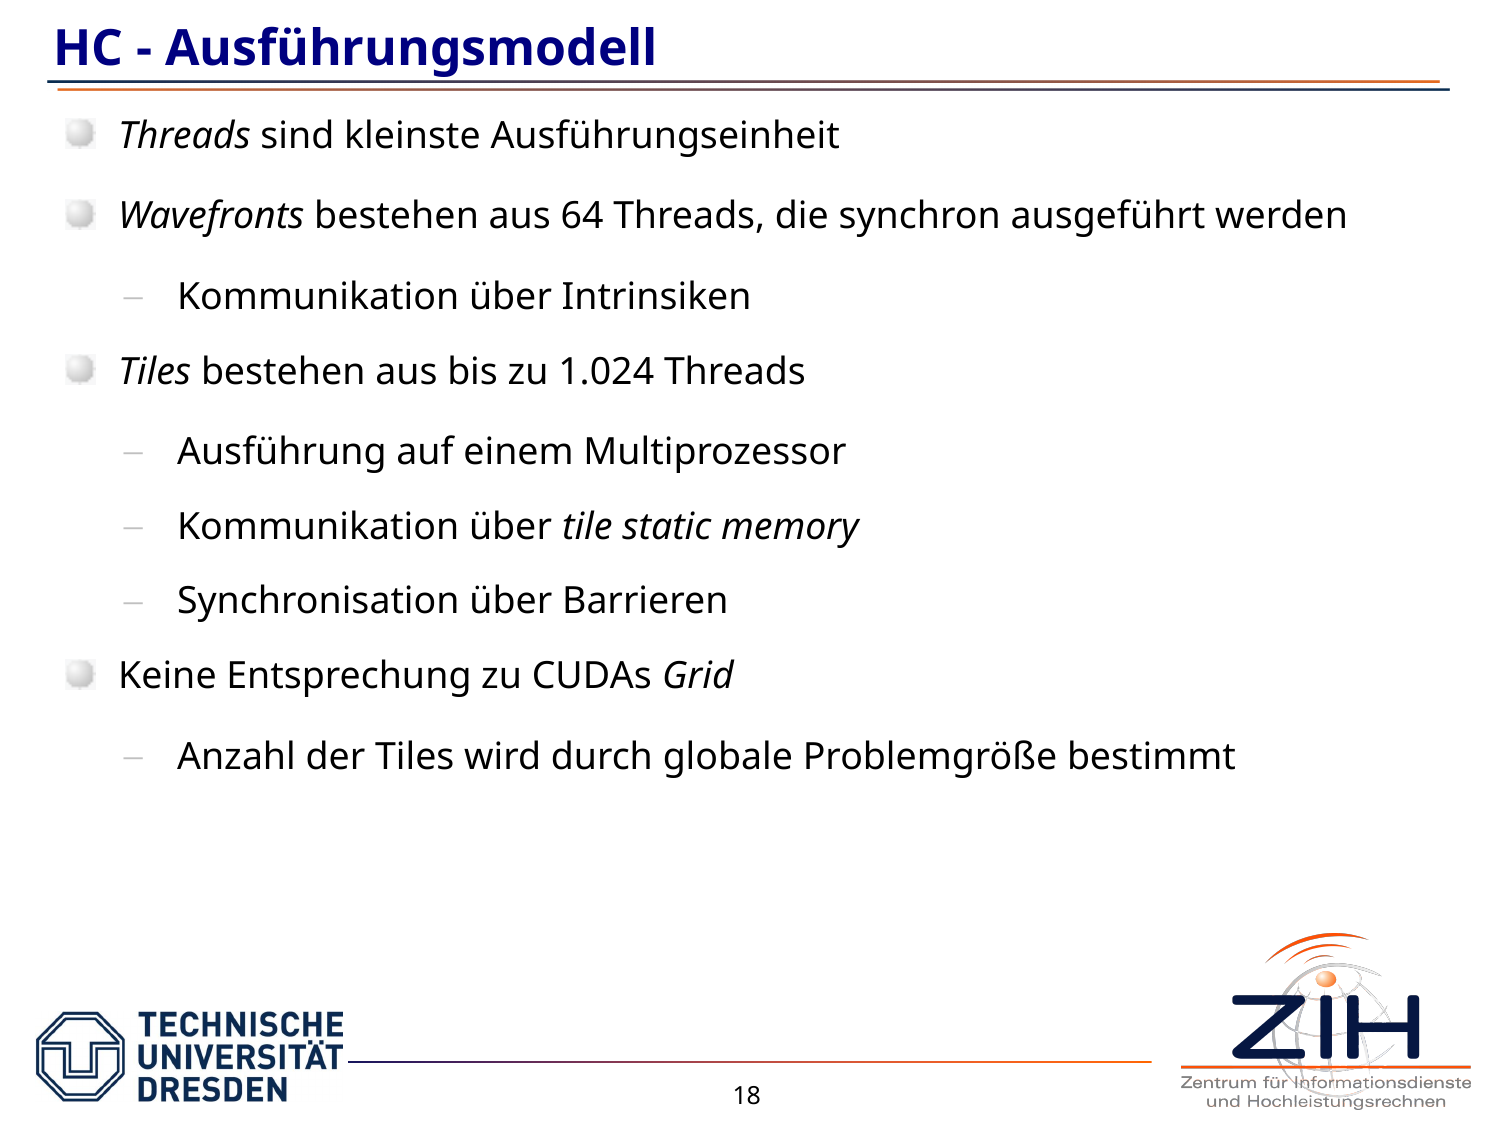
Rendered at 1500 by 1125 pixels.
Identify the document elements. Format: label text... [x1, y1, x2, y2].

list Threads sind kleinste Ausführungseinheit Wavefronts bestehen aus 64 Threads, die synchron ausgeführt werden Kommunikation über Intrinsiken Tiles bestehen aus bis zu 1.024 Threads Ausführung auf einem Multiprozessor Kommunikation über tile static memory Synchronisation über Barrieren Keine Entsprechung zu CUDAs Grid Anzahl der Tiles wird durch globale Problemgröße bestimmt [29, 118, 1418, 771]
picture [47, 80, 1450, 91]
title HC - Ausführungsmodell [53, 12, 1453, 81]
picture [35, 1011, 343, 1102]
picture [1181, 933, 1471, 1110]
